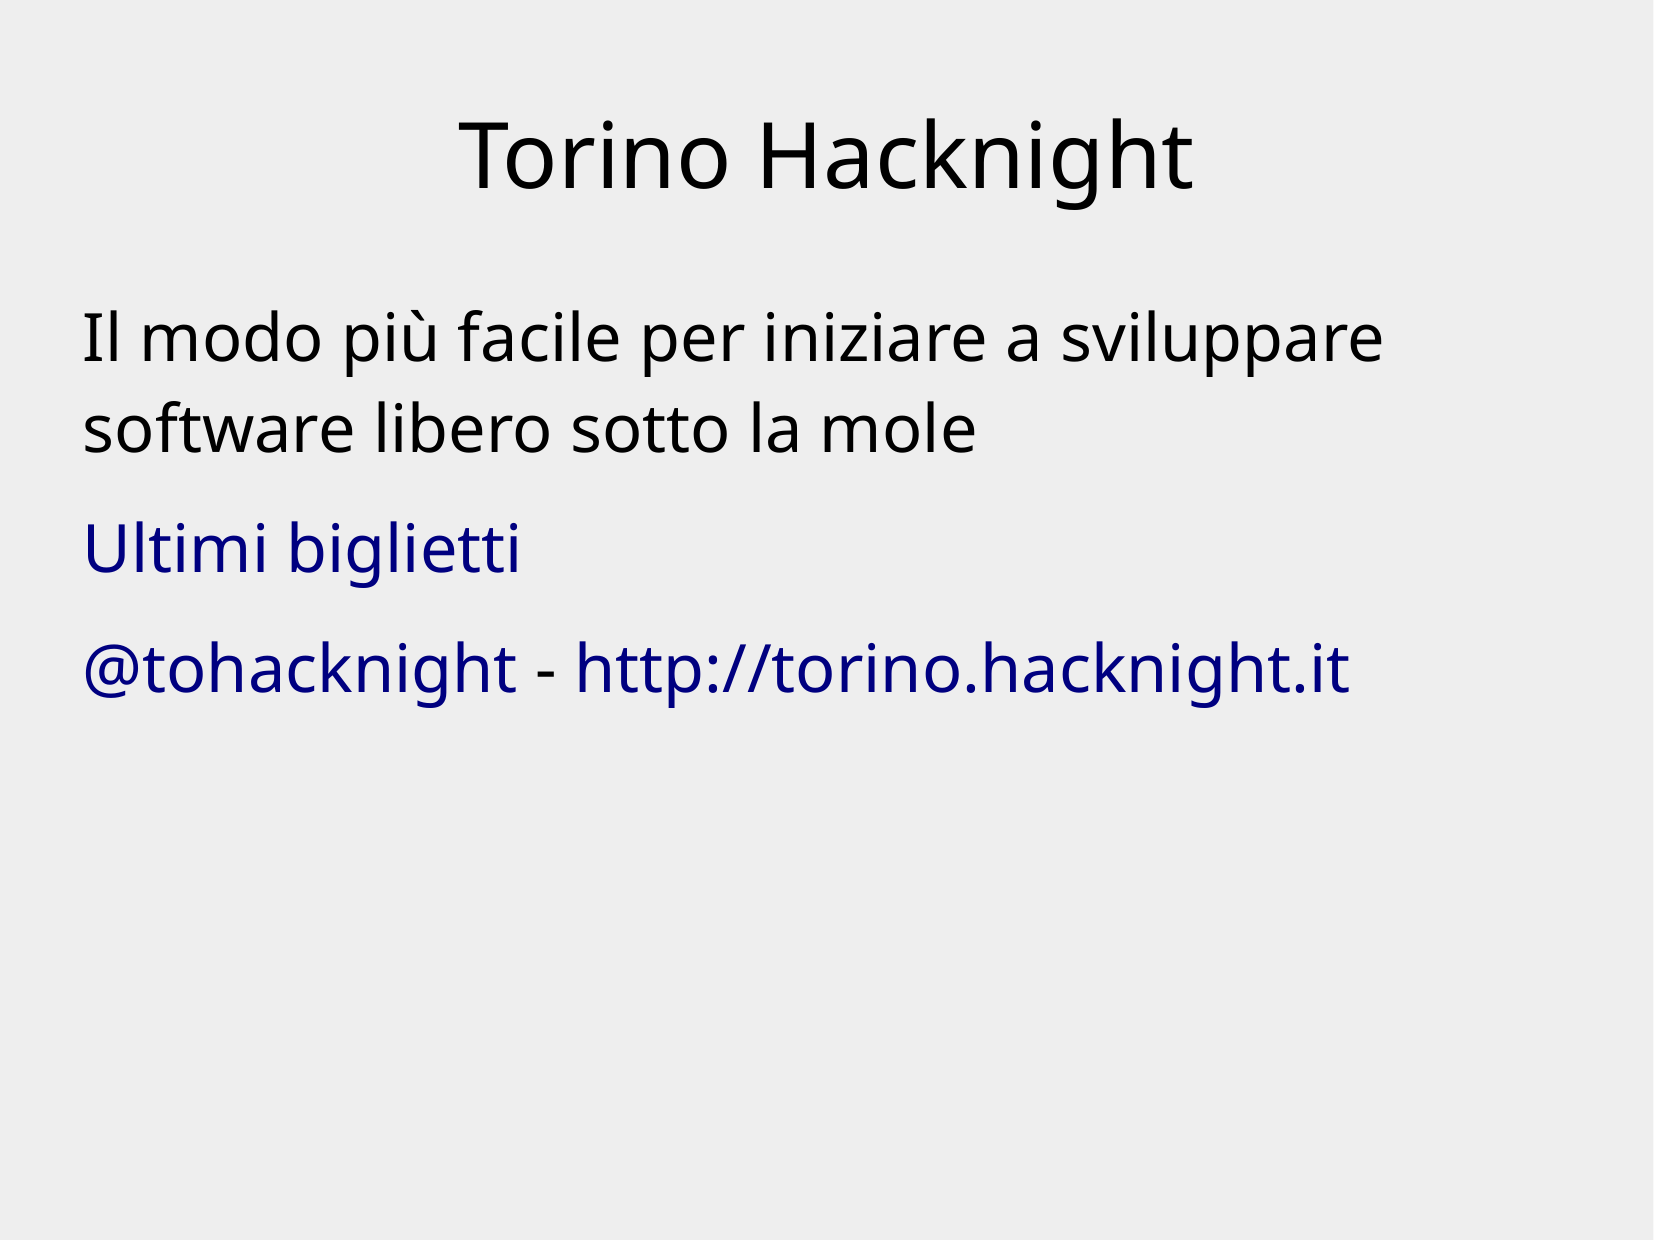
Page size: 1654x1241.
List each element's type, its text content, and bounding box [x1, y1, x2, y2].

title Torino Hacknight [82, 49, 1571, 257]
list Il modo più facile per iniziare a sviluppare software libero sotto la mole Ultimi biglietti @tohacknight - http://torino.hacknight.it [82, 290, 1571, 1010]
